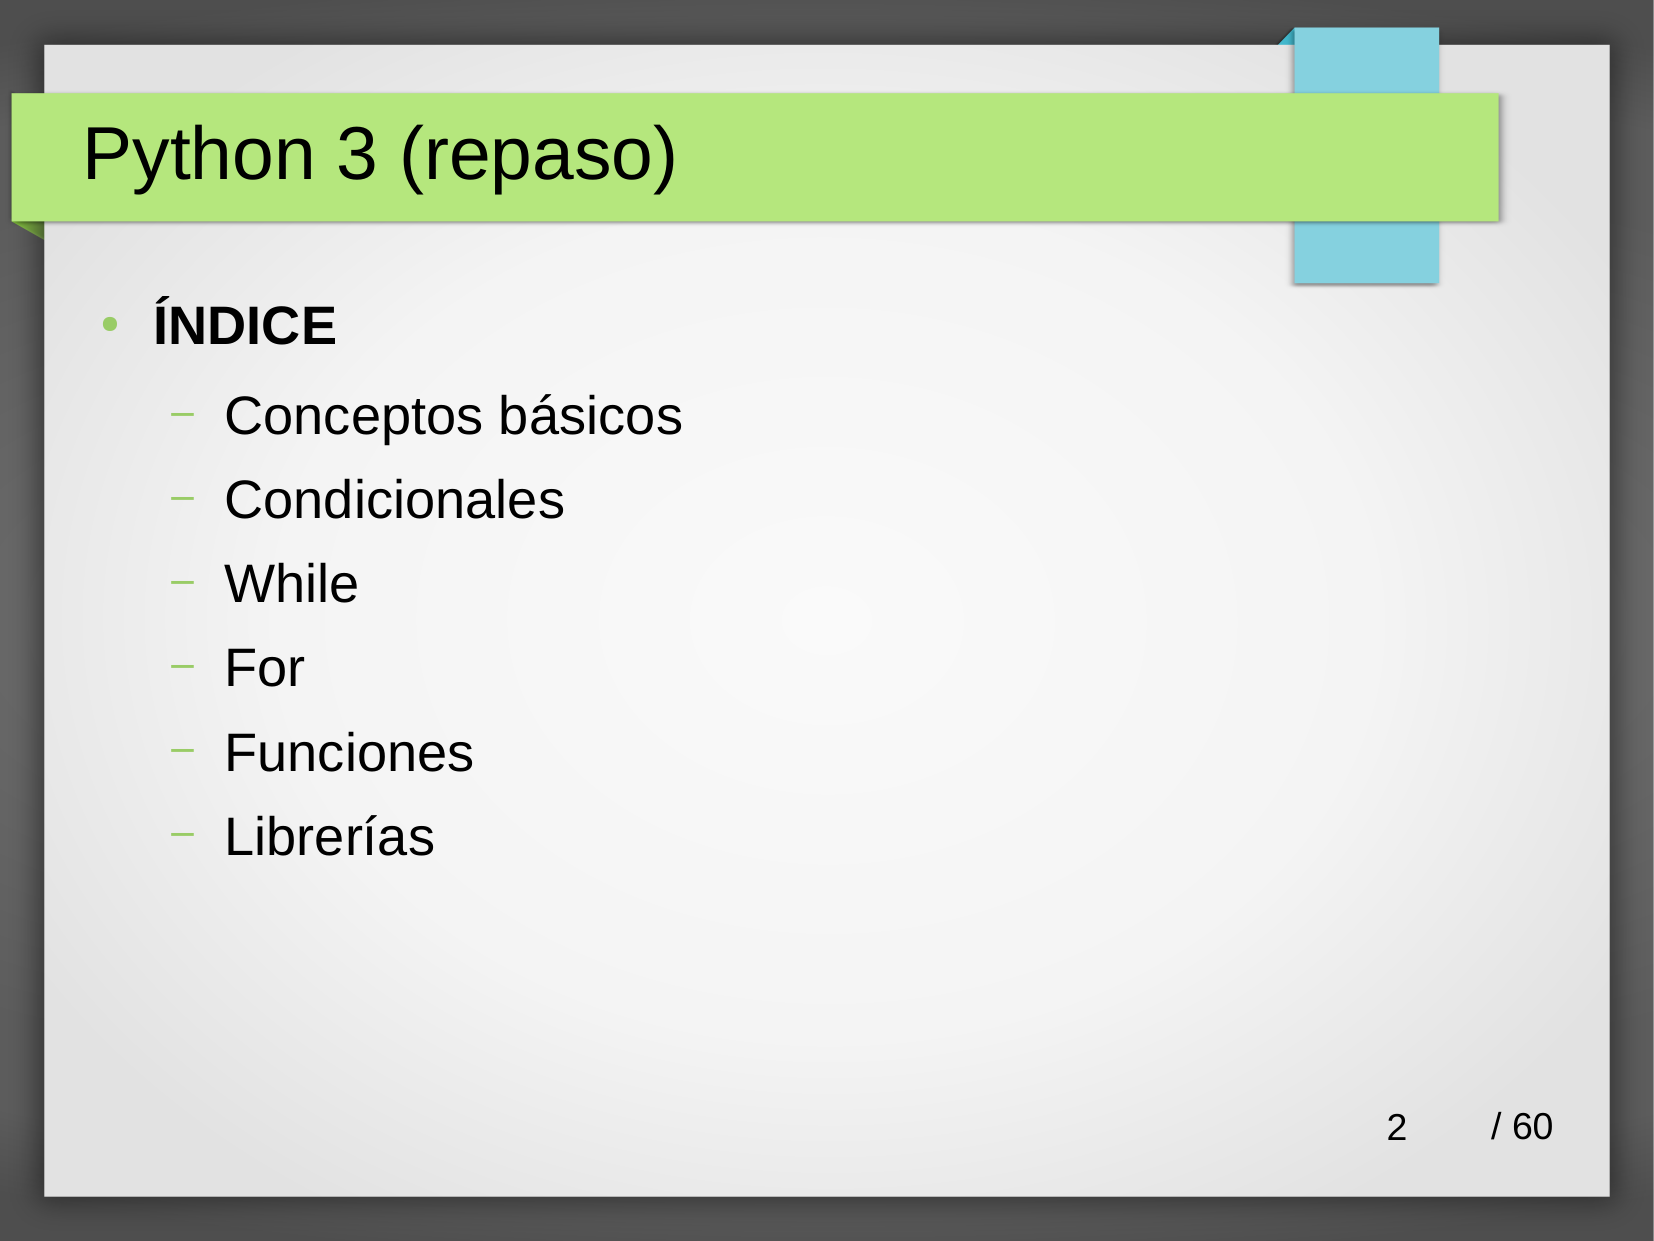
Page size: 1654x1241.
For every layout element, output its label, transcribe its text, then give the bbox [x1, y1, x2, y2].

text_box <número> [1371, 1098, 1476, 1170]
text_box / 60 [1476, 1098, 1644, 1170]
list ÍNDICE Conceptos básicos Condicionales While For Funciones Librerías [82, 295, 1571, 1015]
picture [0, 0, 1654, 1241]
title Python 3 (repaso) [82, 94, 1264, 213]
